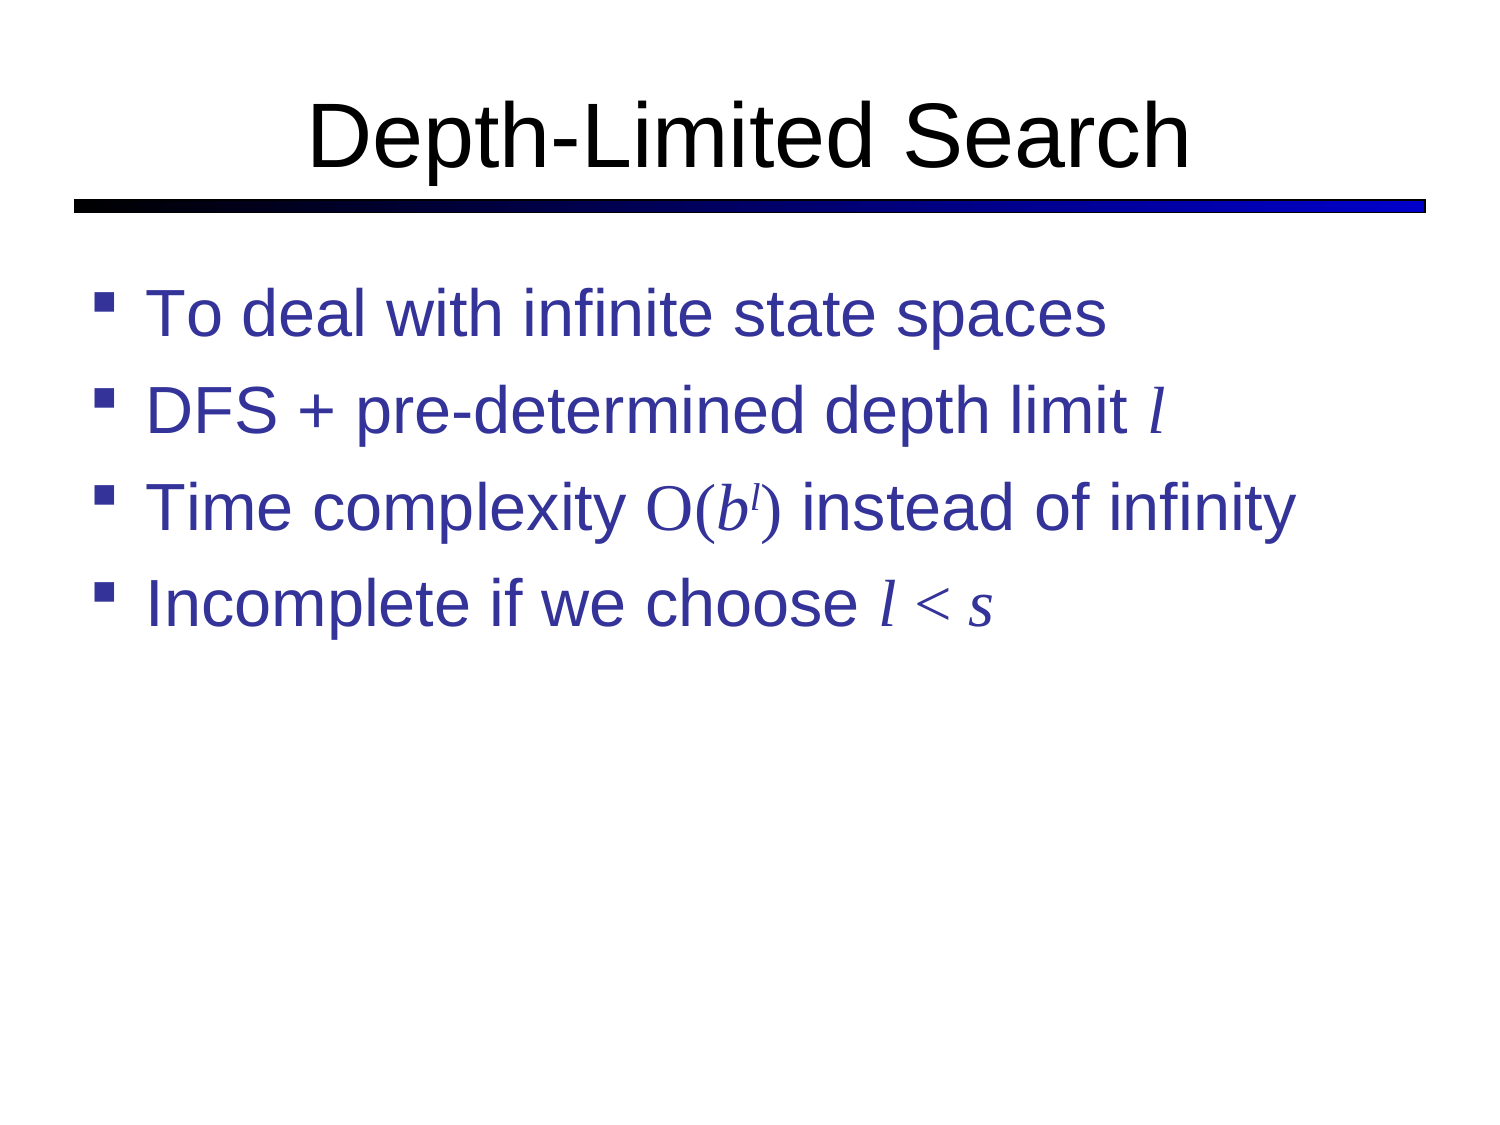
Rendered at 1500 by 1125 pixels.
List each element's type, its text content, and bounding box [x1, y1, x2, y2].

text_box Depth-Limited Search [75, 37, 1426, 225]
text_box To deal with infinite state spaces DFS + pre-determined depth limit l Time complexity O(bl) instead of infinity Incomplete if we choose l < s [75, 262, 1426, 1005]
